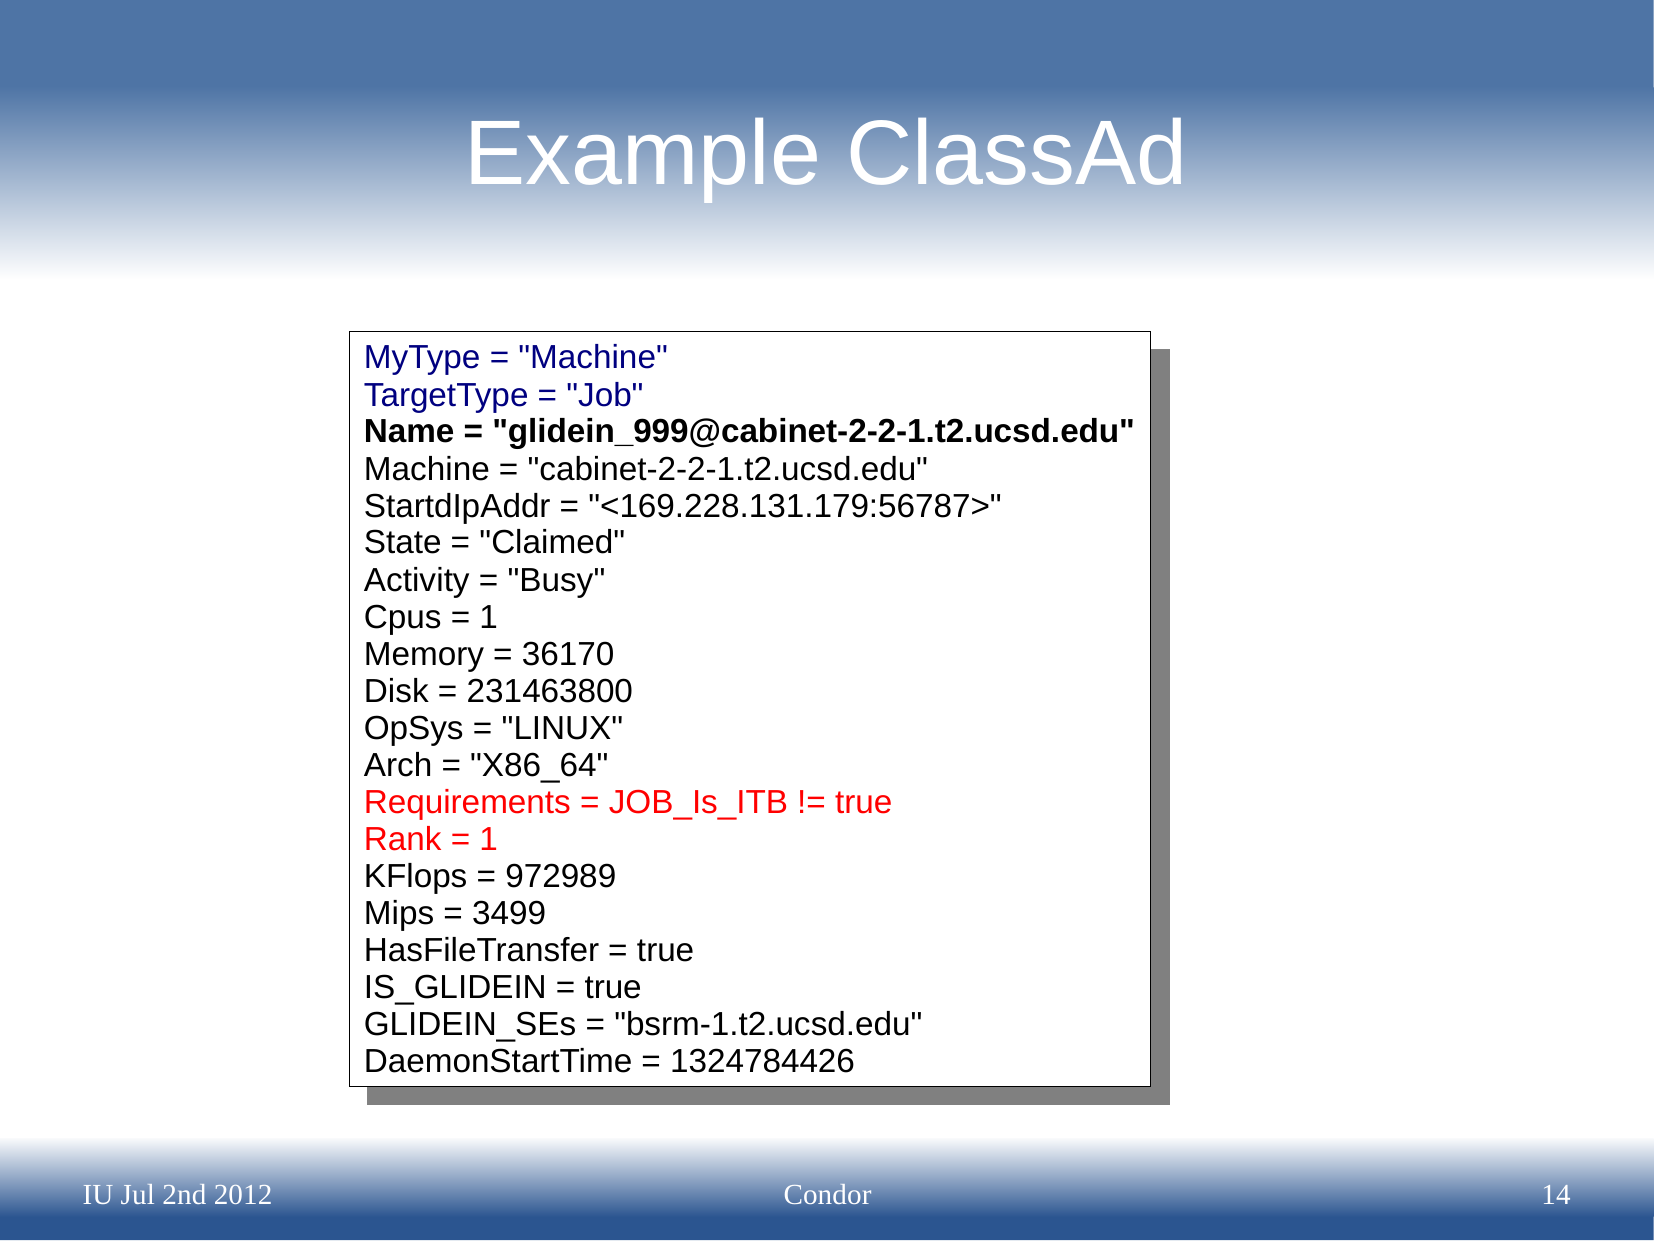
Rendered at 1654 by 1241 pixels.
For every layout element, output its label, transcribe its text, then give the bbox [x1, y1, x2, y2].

title Example ClassAd [82, 49, 1571, 257]
text_box MyType = "Machine" TargetType = "Job" Name = "glidein_999@cabinet-2-2-1.t2.ucsd.edu" Machine = "cabinet-2-2-1.t2.ucsd.edu" StartdIpAddr = "<169.228.131.179:56787>" State = "Claimed" Activity = "Busy" Cpus = 1 Memory = 36170 Disk = 231463800 OpSys = "LINUX" Arch = "X86_64" Requirements = JOB_Is_ITB != true Rank = 1 KFlops = 972989 Mips = 3499 HasFileTransfer = true IS_GLIDEIN = true GLIDEIN_SEs = "bsrm-1.t2.ucsd.edu" DaemonStartTime = 1324784426 [349, 331, 1151, 1087]
